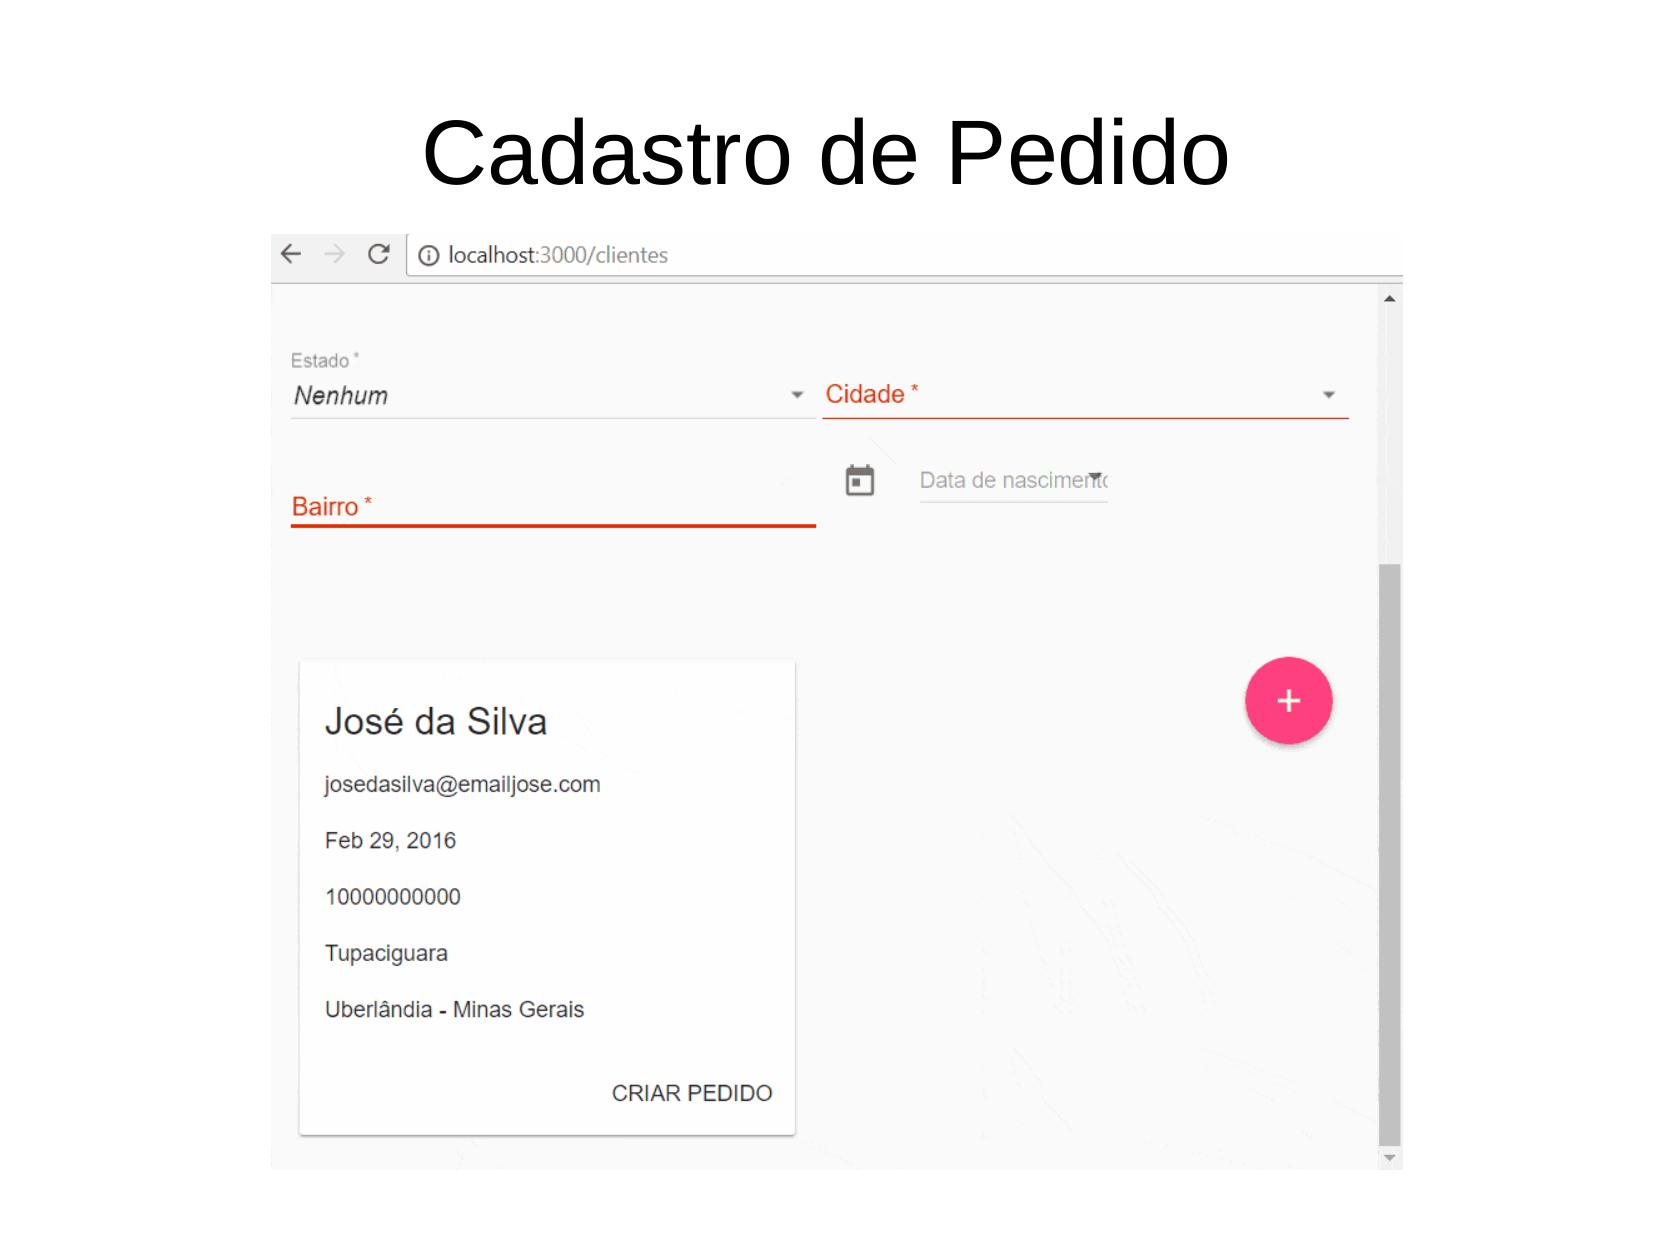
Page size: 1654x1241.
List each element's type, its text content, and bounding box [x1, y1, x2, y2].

picture [271, 234, 1403, 1170]
title Cadastro de Pedido [82, 49, 1571, 257]
